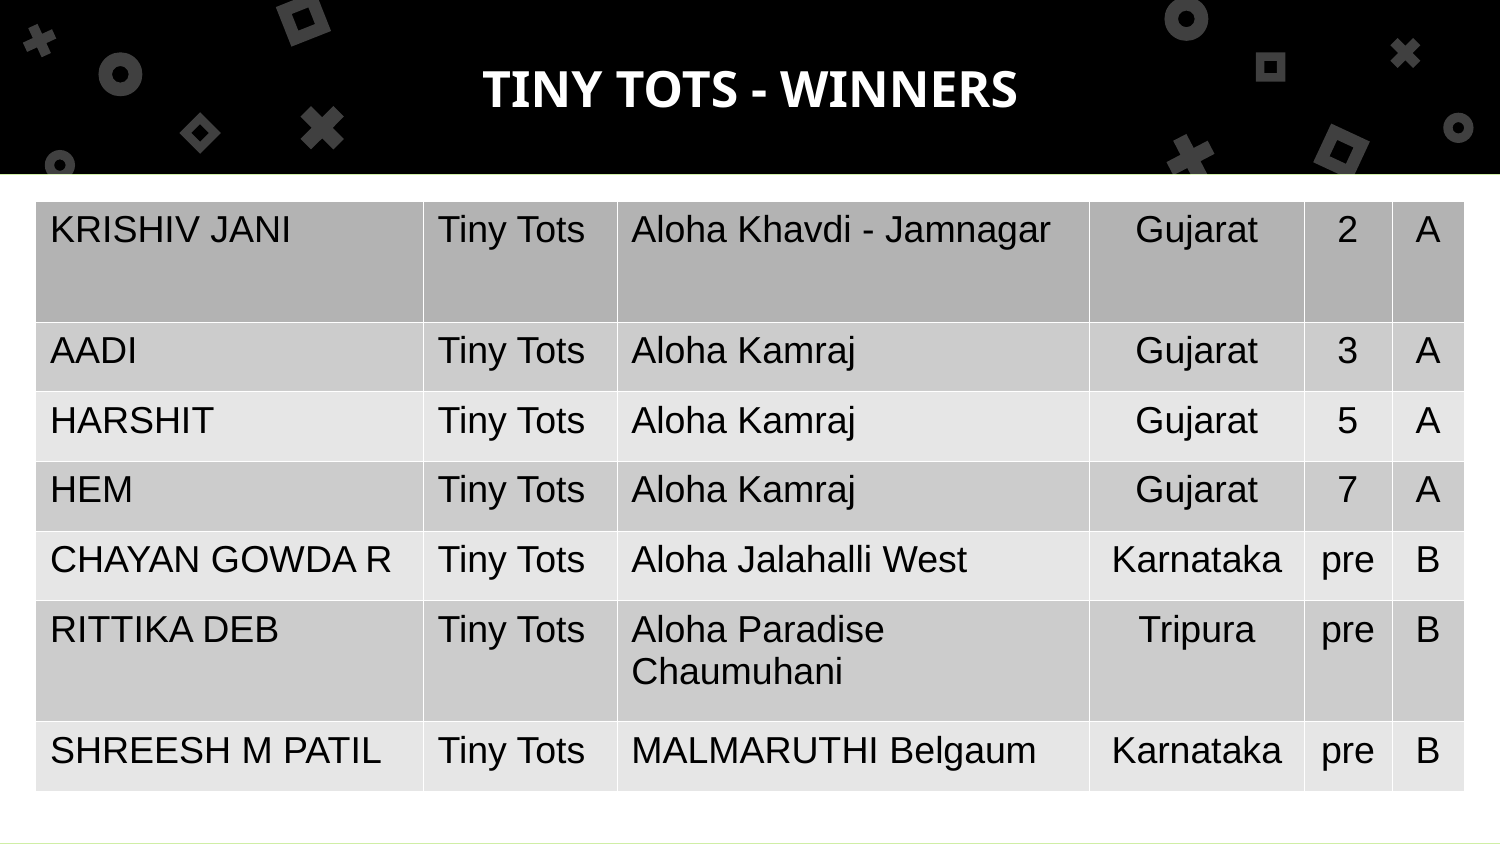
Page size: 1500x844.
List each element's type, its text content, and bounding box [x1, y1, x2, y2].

table_cell 7 [1305, 462, 1392, 531]
table_cell AADI [36, 323, 423, 391]
table_cell Tiny Tots [424, 462, 617, 531]
table_cell pre [1305, 601, 1392, 721]
table_cell Gujarat [1090, 323, 1304, 391]
table_header Tiny Tots [424, 202, 617, 322]
table_cell A [1393, 462, 1464, 531]
table_cell Karnataka [1090, 722, 1304, 791]
table_cell pre [1305, 532, 1392, 600]
table_header Gujarat [1090, 202, 1304, 322]
text_box TINY TOTS - WINNERS [75, 0, 1425, 175]
table_cell Aloha Kamraj [618, 462, 1089, 531]
table_cell SHREESH M PATIL [36, 722, 423, 791]
table_header KRISHIV JANI [36, 202, 423, 322]
table_cell pre [1305, 722, 1392, 791]
table_cell Tiny Tots [424, 323, 617, 391]
table_cell B [1393, 722, 1464, 791]
table_cell Gujarat [1090, 462, 1304, 531]
table_cell A [1393, 392, 1464, 461]
table_cell 5 [1305, 392, 1392, 461]
table_cell Aloha Paradise Chaumuhani [618, 601, 1089, 721]
table_cell Karnataka [1090, 532, 1304, 600]
table_cell HEM [36, 462, 423, 531]
table_header Aloha Khavdi - Jamnagar [618, 202, 1089, 322]
table_cell Aloha Kamraj [618, 392, 1089, 461]
table_cell Tiny Tots [424, 532, 617, 600]
table_cell A [1393, 323, 1464, 391]
table_cell B [1393, 601, 1464, 721]
table_cell Gujarat [1090, 392, 1304, 461]
table_cell Aloha Jalahalli West [618, 532, 1089, 600]
table_header A [1393, 202, 1464, 322]
table_cell CHAYAN GOWDA R [36, 532, 423, 600]
table_cell B [1393, 532, 1464, 600]
table_cell Tiny Tots [424, 601, 617, 721]
table_header 2 [1305, 202, 1392, 322]
table_cell MALMARUTHI Belgaum [618, 722, 1089, 791]
table_cell HARSHIT [36, 392, 423, 461]
table_cell Tripura [1090, 601, 1304, 721]
table_cell 3 [1305, 323, 1392, 391]
table_cell Tiny Tots [424, 722, 617, 791]
table_cell Aloha Kamraj [618, 323, 1089, 391]
table_cell Tiny Tots [424, 392, 617, 461]
table_cell RITTIKA DEB [36, 601, 423, 721]
